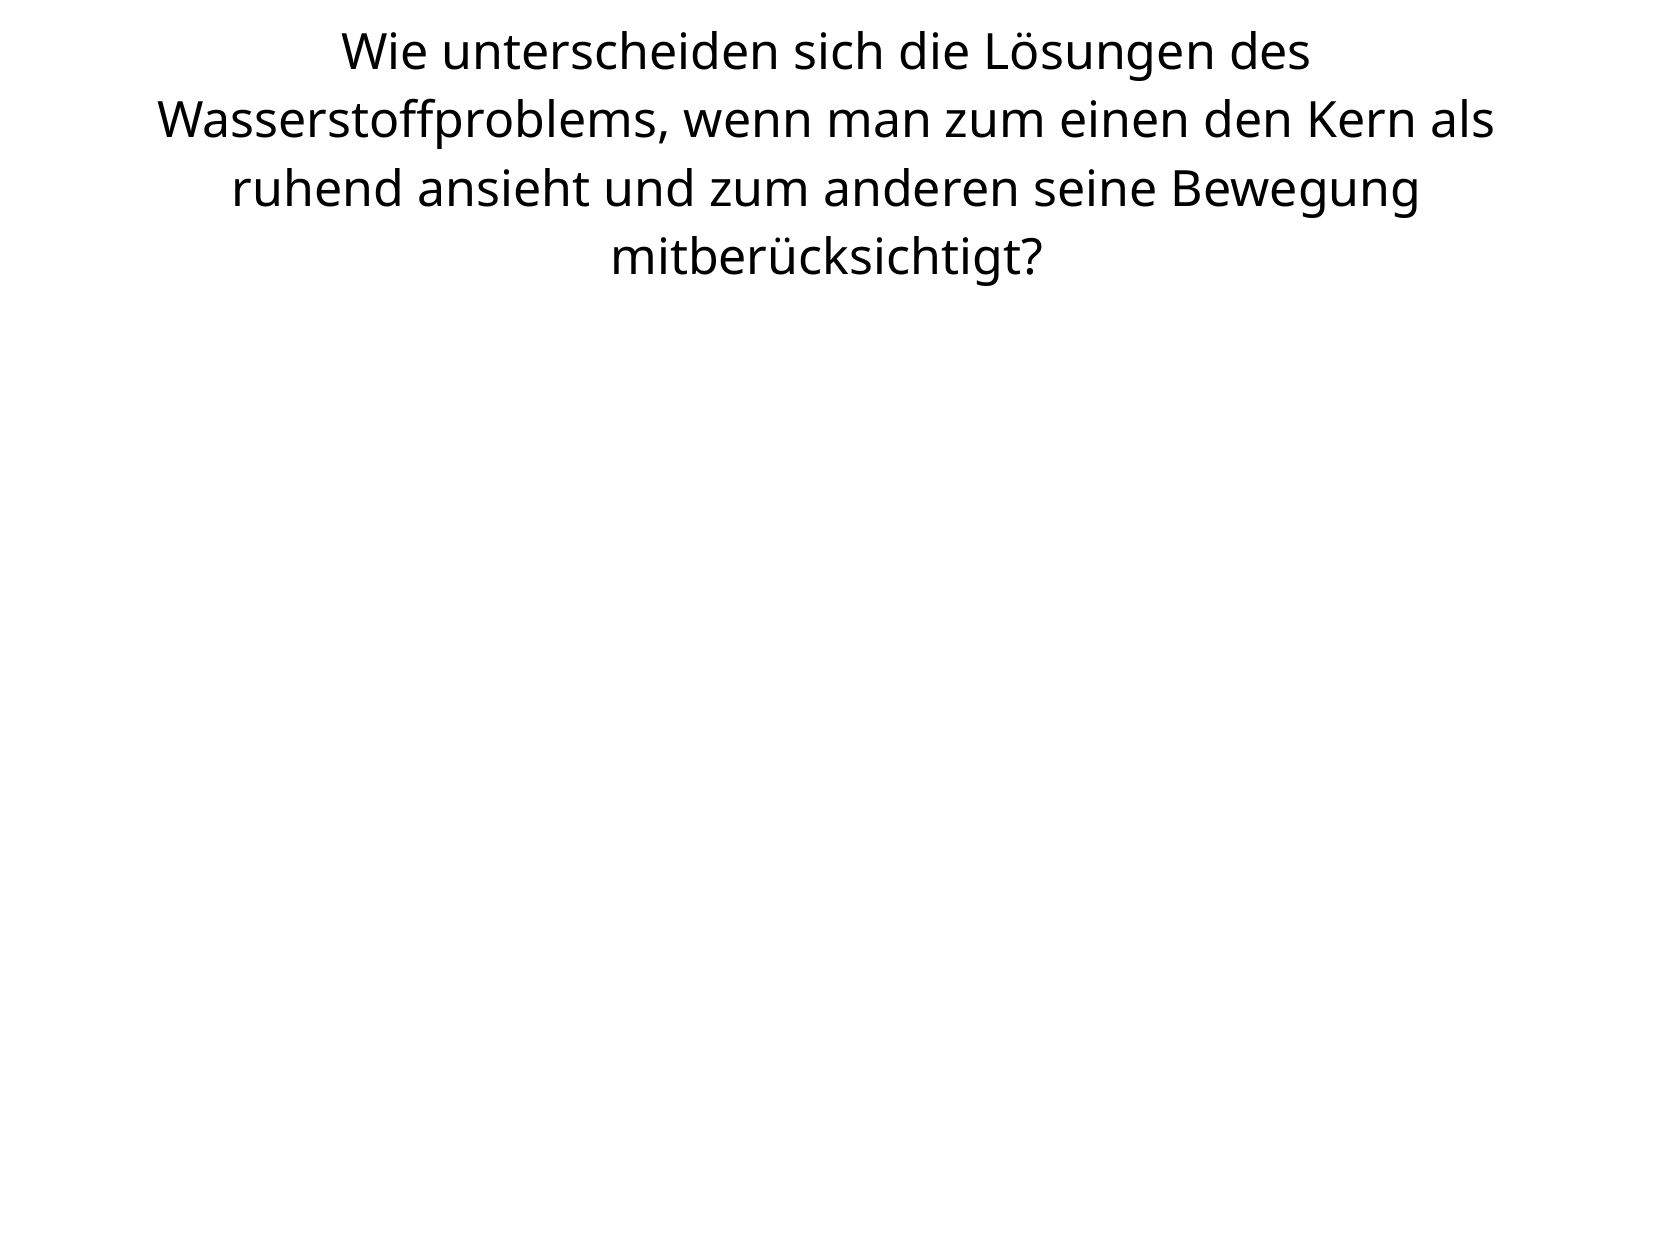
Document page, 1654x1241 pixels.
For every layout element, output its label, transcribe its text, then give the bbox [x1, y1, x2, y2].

title Wie unterscheiden sich die Lösungen des Wasserstoffproblems, wenn man zum einen den Kern als ruhend ansieht und zum anderen seine Bewegung mitberücksichtigt? [82, 49, 1571, 257]
